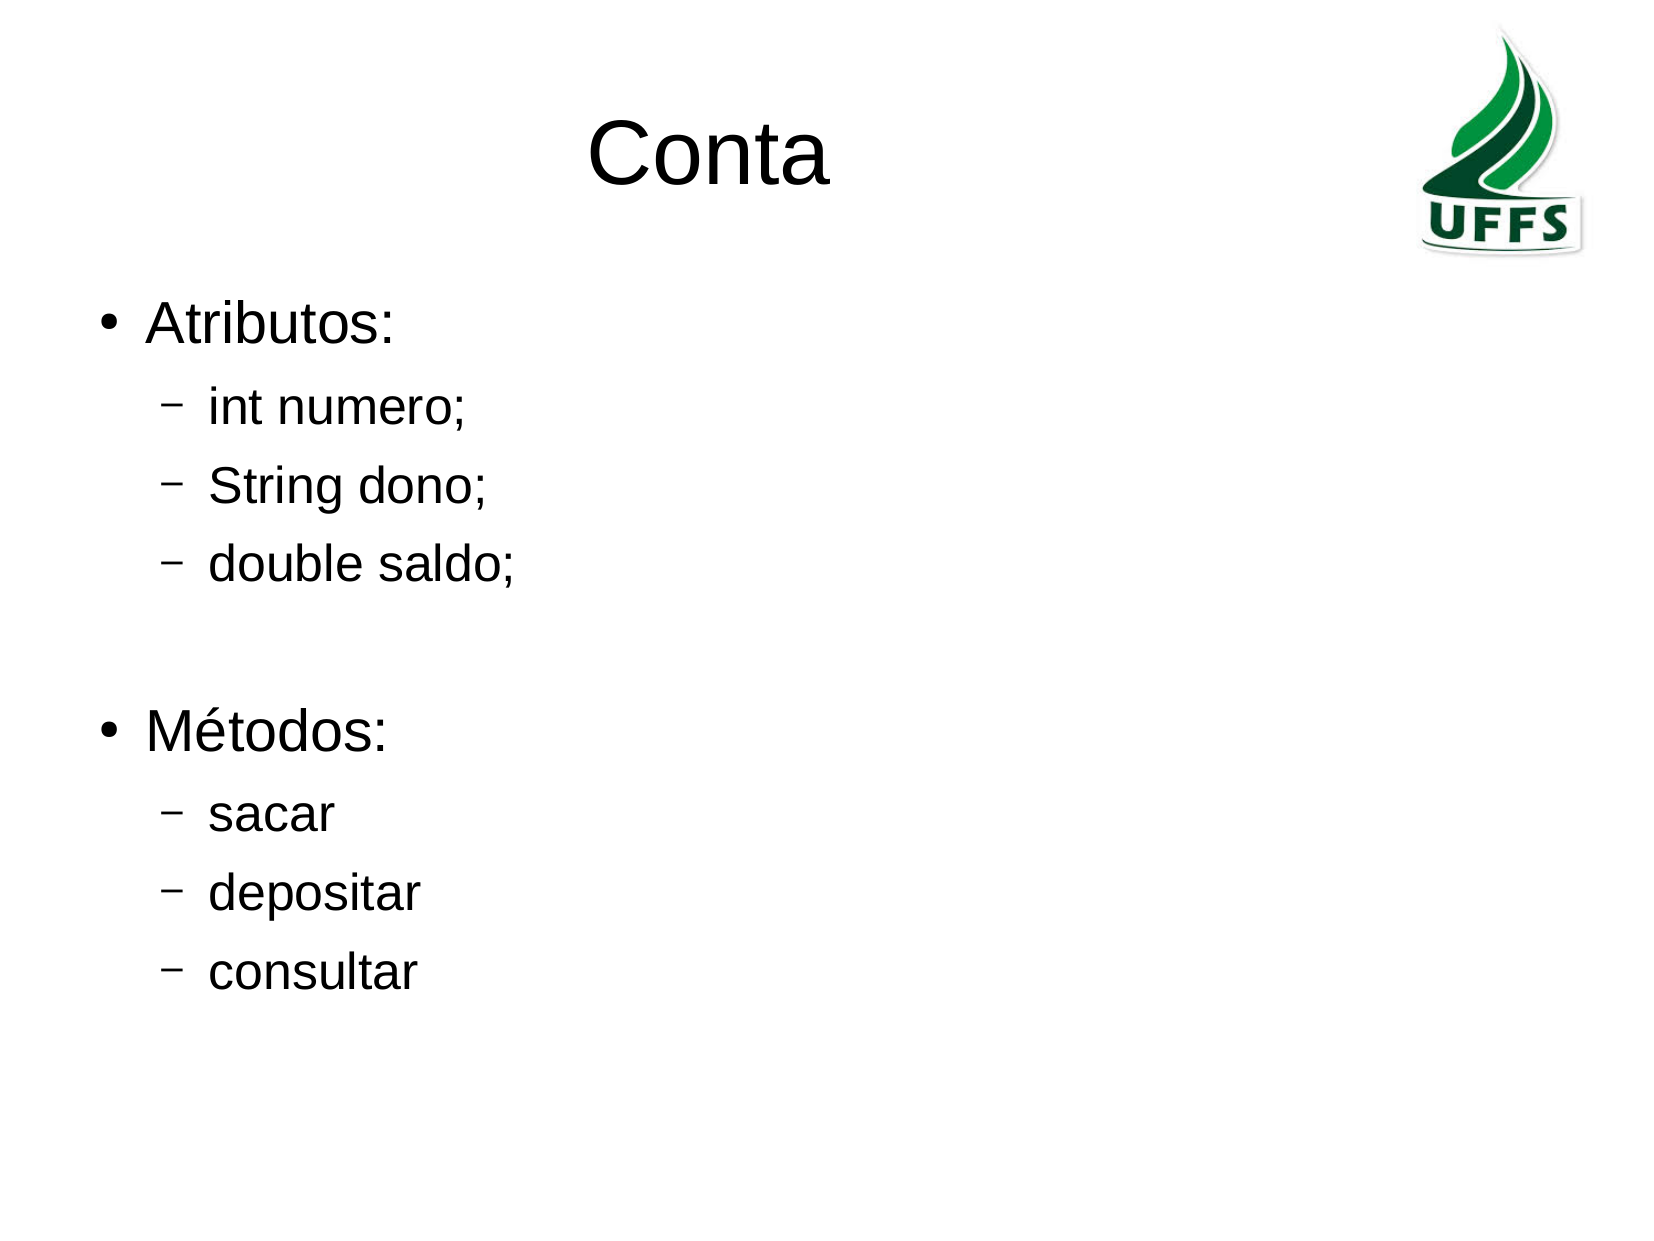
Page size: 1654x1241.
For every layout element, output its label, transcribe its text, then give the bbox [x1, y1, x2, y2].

list Atributos: int numero; String dono; double saldo; Métodos: sacar depositar consultar [82, 290, 1571, 1010]
title Conta [82, 49, 1335, 257]
picture [1381, 20, 1624, 272]
